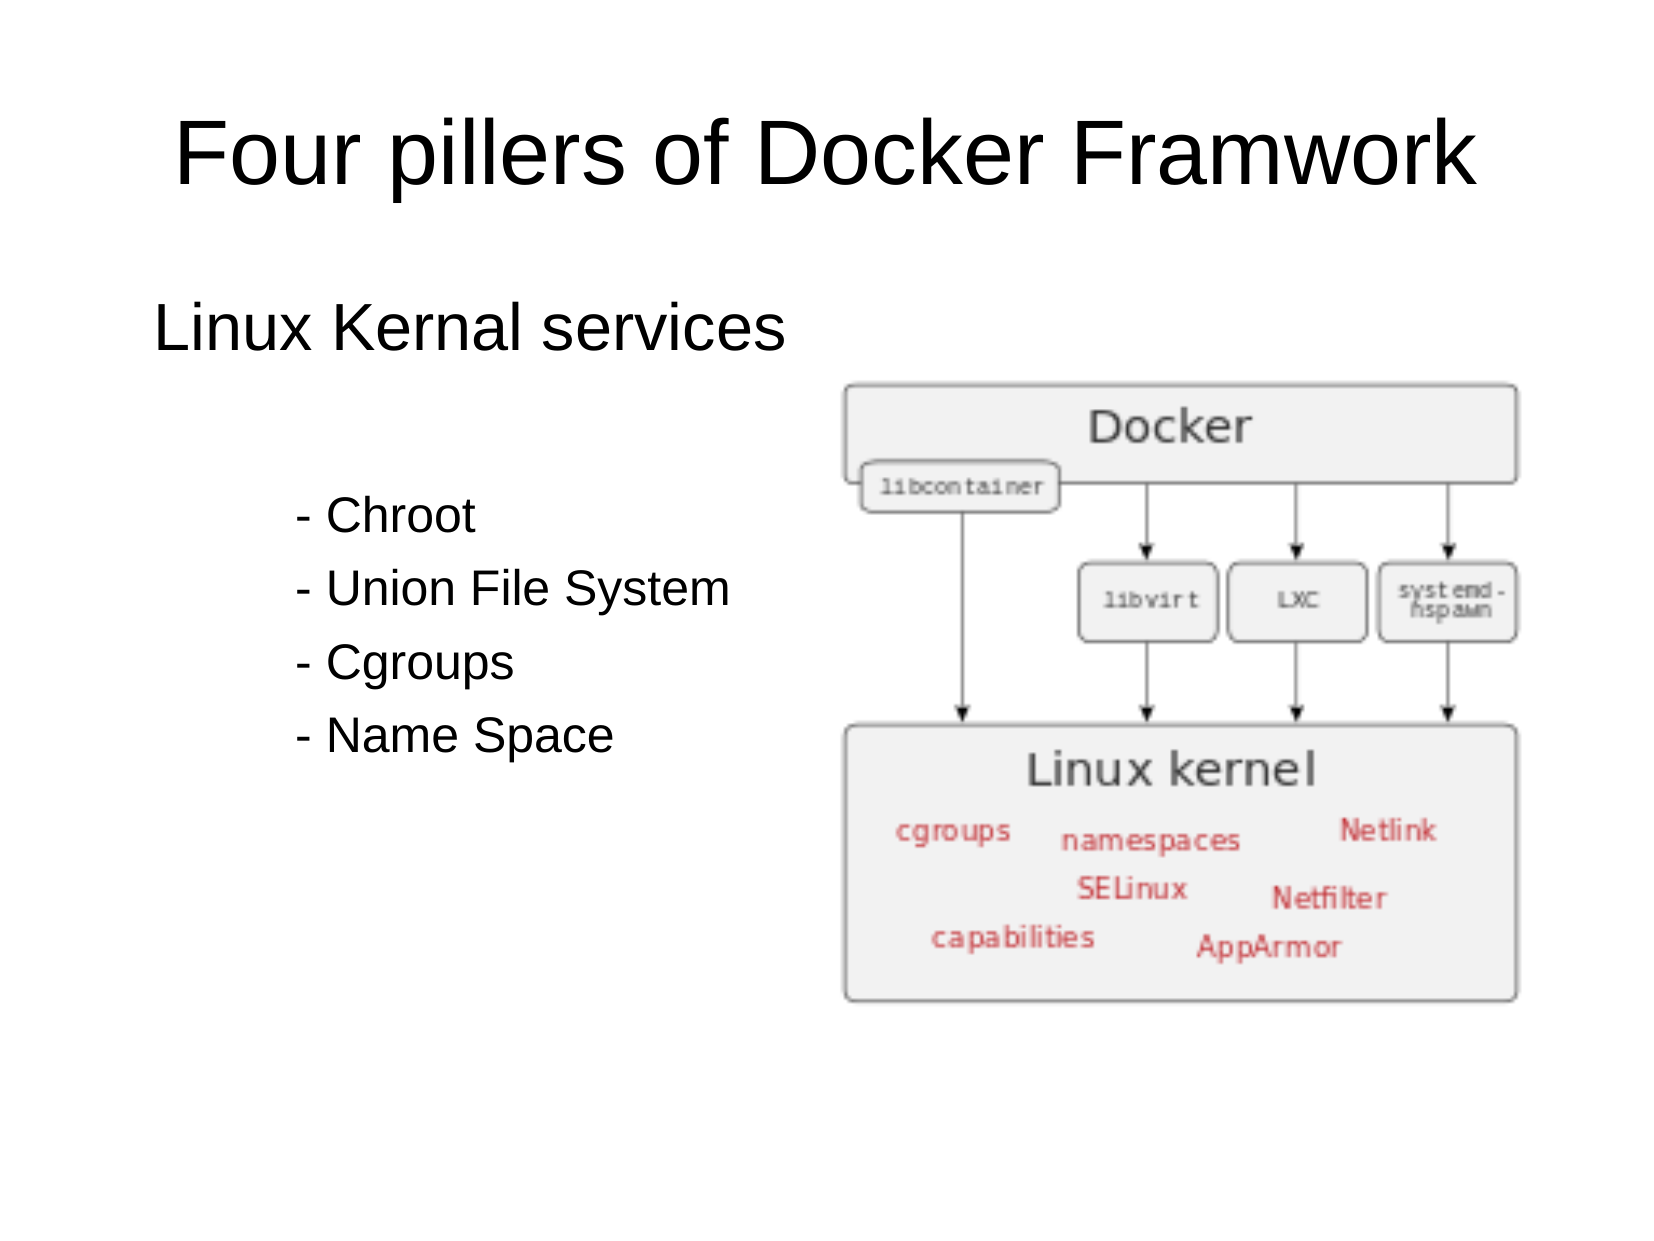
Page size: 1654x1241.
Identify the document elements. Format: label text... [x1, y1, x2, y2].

title Four pillers of Docker Framwork [82, 49, 1571, 257]
list Linux Kernal services - Chroot - Union File System - Cgroups - Name Space [82, 290, 1571, 1010]
picture [826, 366, 1538, 1023]
